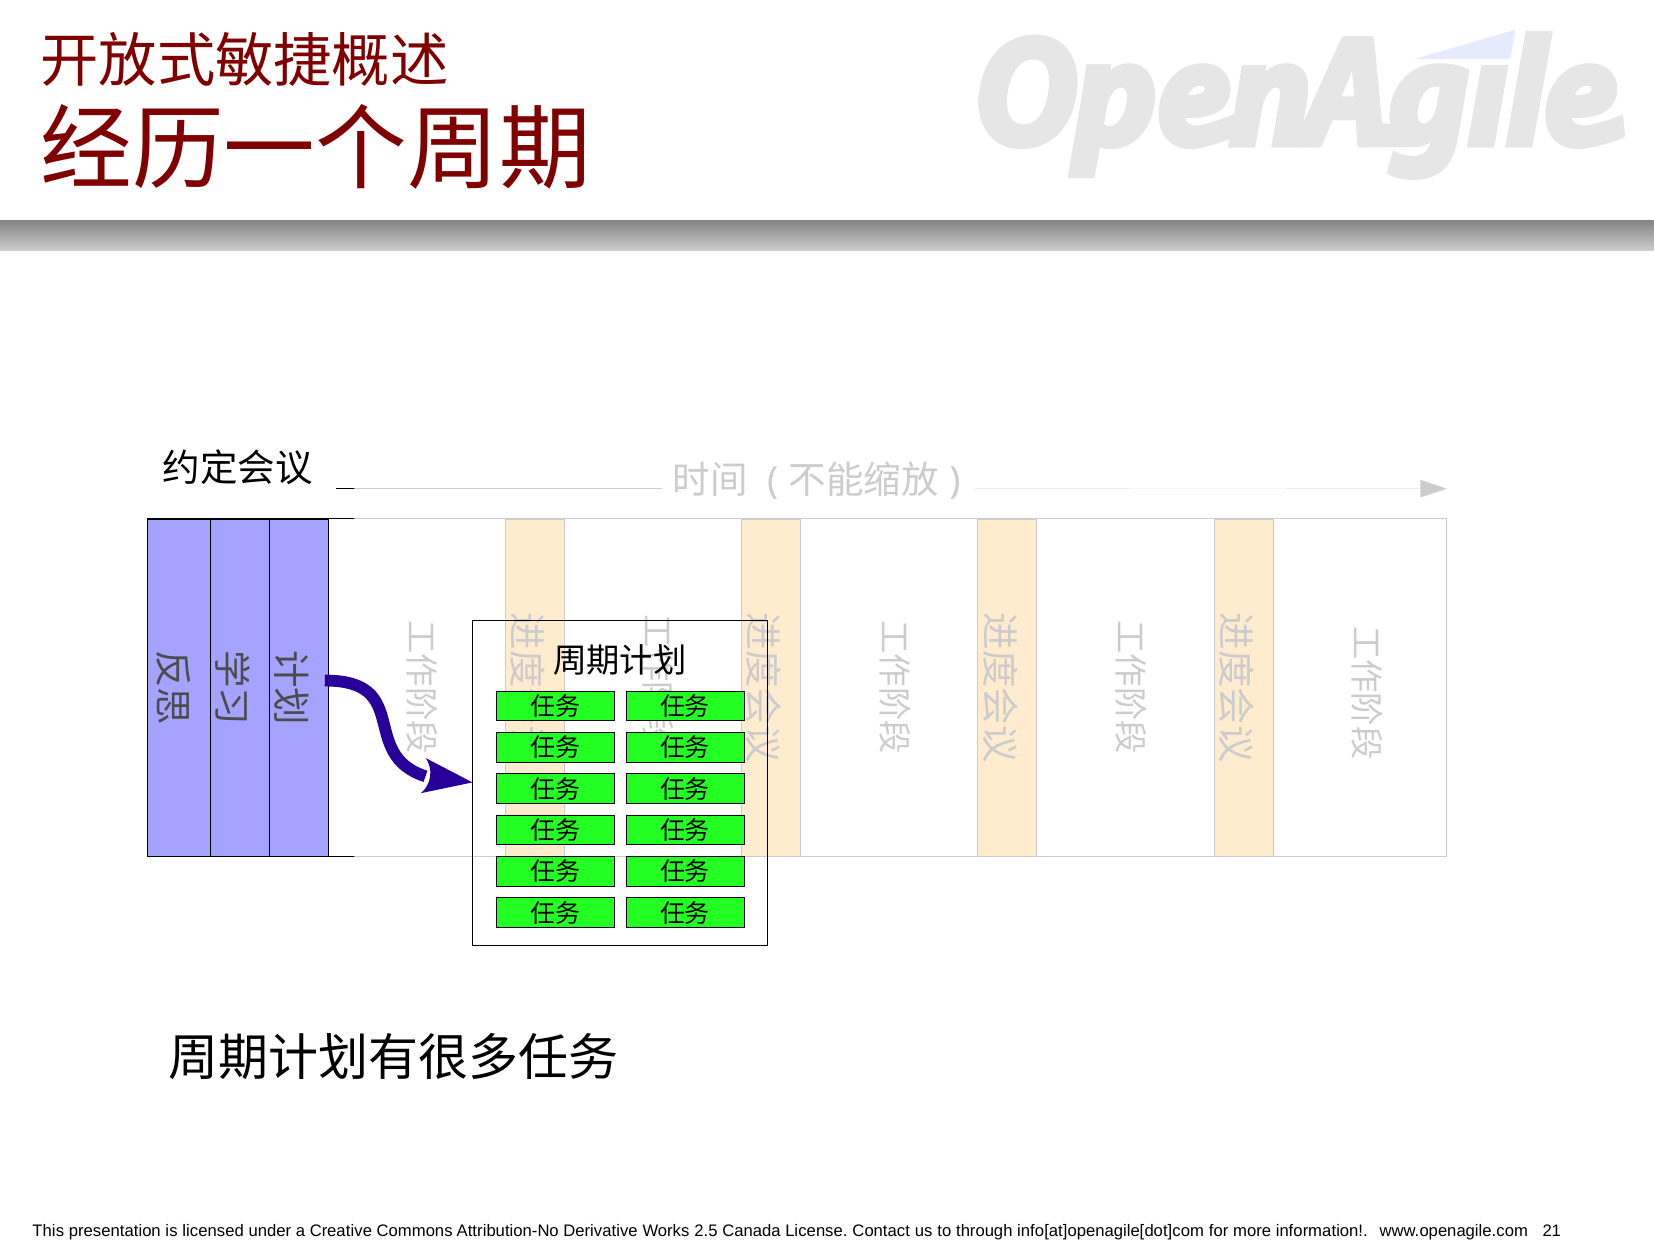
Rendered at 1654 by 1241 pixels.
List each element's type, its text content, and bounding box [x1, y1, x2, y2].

text_box 反思 [148, 520, 210, 856]
text_box [473, 621, 767, 886]
text_box 任务 [625, 897, 745, 928]
text_box 任务 [625, 732, 745, 762]
text_box 任务 [625, 814, 745, 845]
text_box 周期计划 [501, 629, 739, 689]
text_box 任务 [496, 814, 615, 845]
text_box 学习 [210, 520, 269, 856]
text_box 约定会议 [124, 432, 351, 498]
text_box 计划 [269, 520, 328, 856]
text_box 任务 [496, 773, 615, 804]
text_box 任务 [625, 773, 745, 804]
text_box 任务 [496, 732, 615, 762]
text_box 周期计划有很多任务 [153, 1009, 1229, 1092]
text_box 任务 [625, 690, 745, 721]
text_box 开放式敏捷概述 经历一个周期 [40, 26, 1654, 204]
text_box 任务 [496, 690, 615, 721]
text_box 任务 [625, 856, 745, 886]
text_box 任务 [496, 897, 615, 928]
text_box [148, 442, 1595, 886]
text_box 任务 [496, 856, 615, 886]
